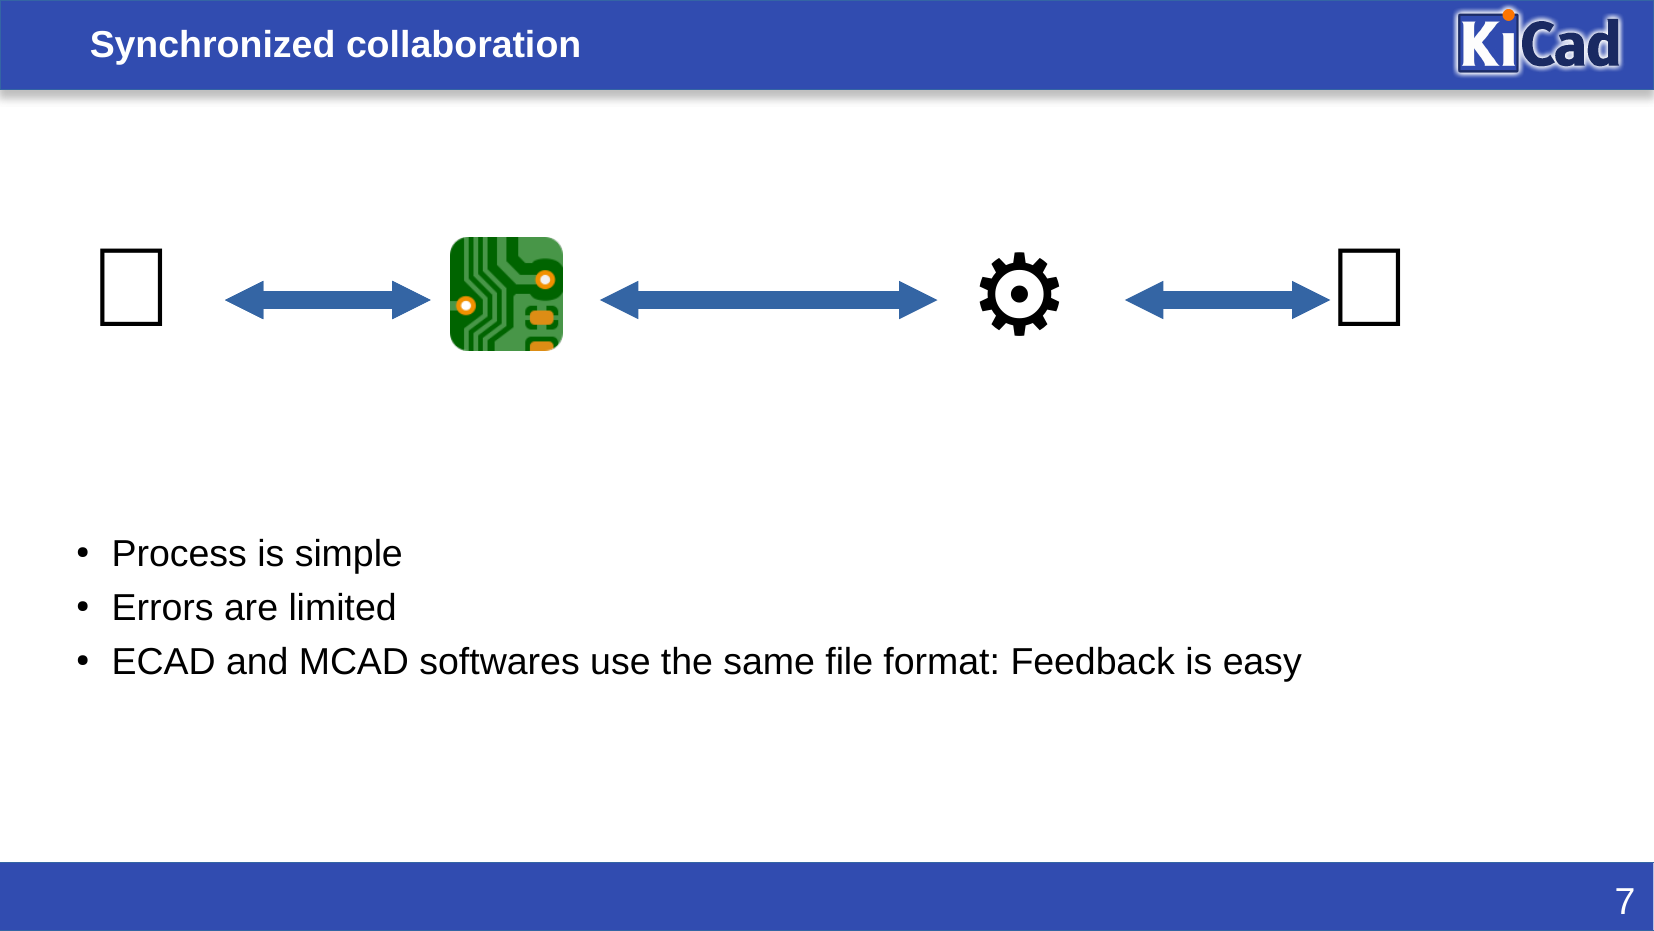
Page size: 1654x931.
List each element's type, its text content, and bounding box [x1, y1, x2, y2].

text_box <number> [1387, 873, 1651, 931]
picture [450, 237, 563, 351]
text_box 👤 [1312, 217, 1501, 358]
text_box ⚙️ [955, 225, 1125, 366]
text_box Process is simple Errors are limited ECAD and MCAD softwares use the same file format: Feedback is easy [61, 525, 1319, 690]
text_box [1162, 90, 1651, 226]
text_box Synchronized collaboration [0, 0, 1412, 90]
picture [1412, 0, 1654, 92]
text_box [0, 862, 1654, 931]
text_box 👤 [75, 217, 263, 358]
